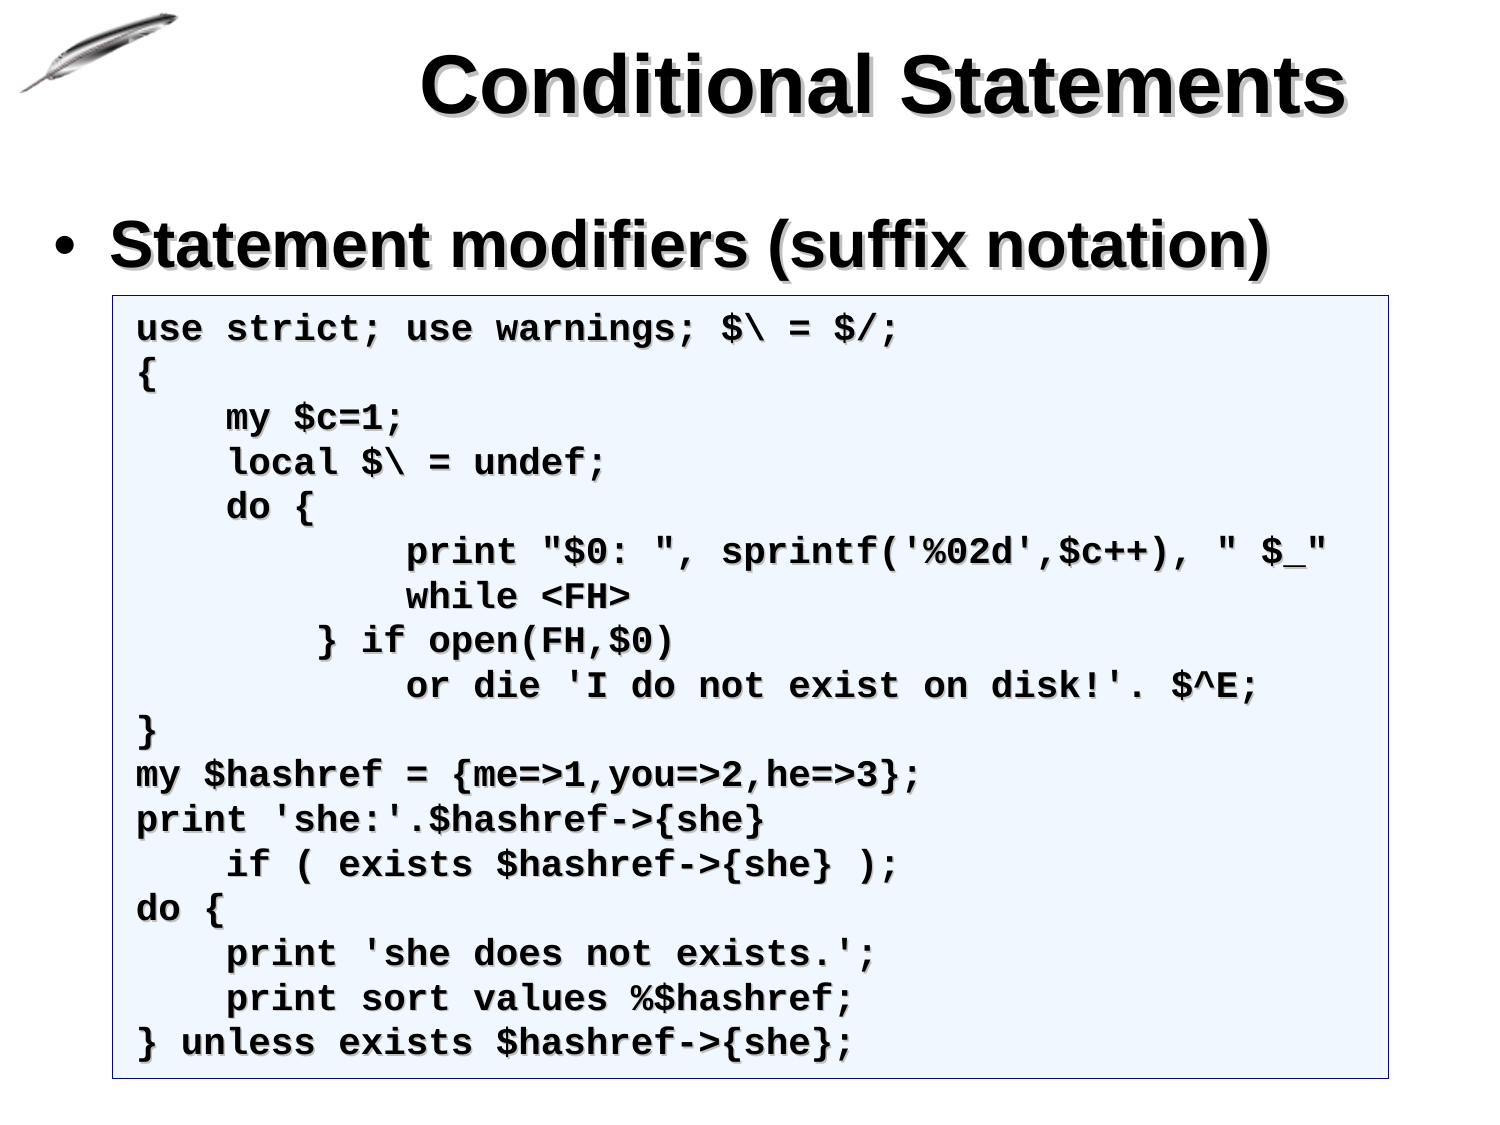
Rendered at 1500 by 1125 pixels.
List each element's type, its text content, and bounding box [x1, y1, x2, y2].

title Conditional Statements [419, 0, 1459, 179]
text_box use strict; use warnings; $\ = $/; { my $c=1; local $\ = undef; do { print "$0: ", sprintf('%02d',$c++), " $_" while <FH> } if open(FH,$0) or die 'I do not exist on disk!'. $^E; } my $hashref = {me=>1,you=>2,he=>3}; print 'she:'.$hashref->{she} if ( exists $hashref->{she} ); do { print 'she does not exists.'; print sort values %$hashref; } unless exists $hashref->{she}; [112, 295, 1388, 1078]
list Statement modifiers (suffix notation) [53, 207, 1447, 1084]
picture [16, 11, 184, 95]
